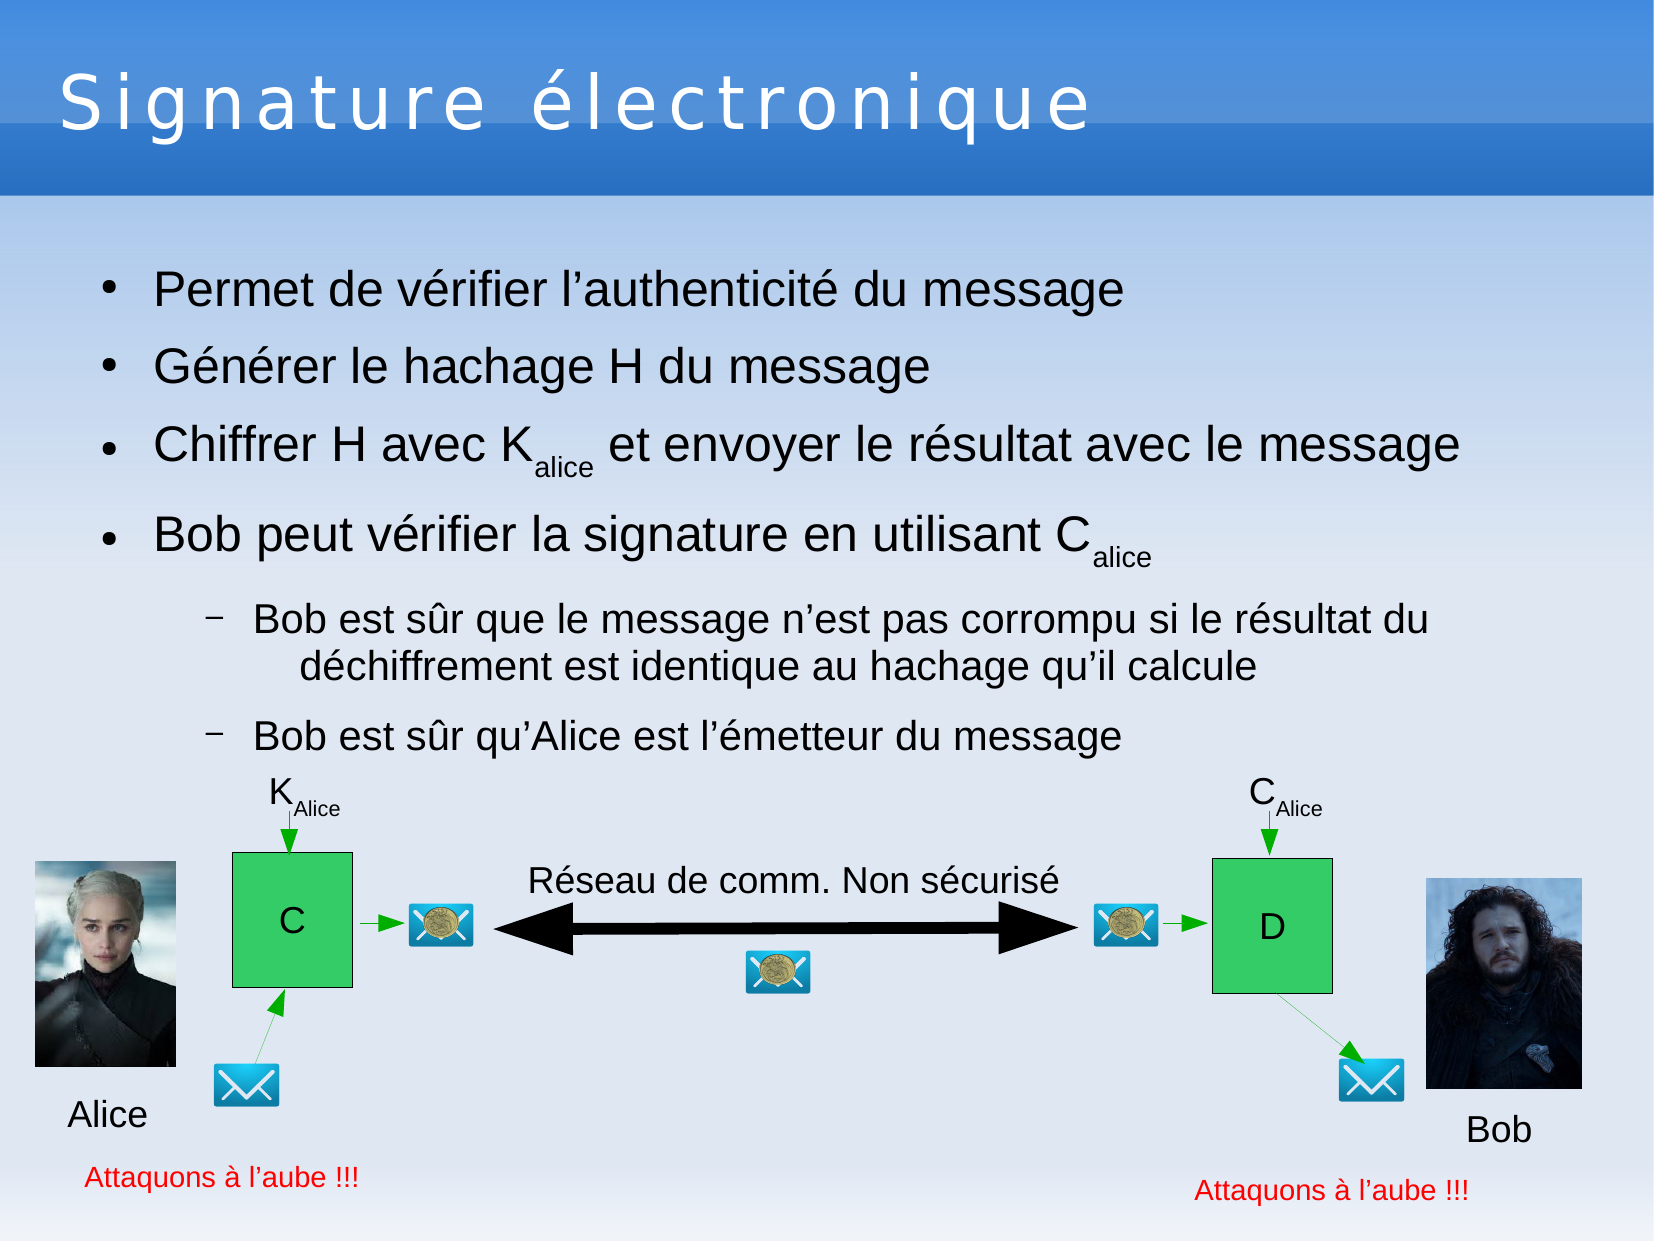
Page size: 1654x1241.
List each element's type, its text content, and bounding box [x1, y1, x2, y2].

text_box Alice [52, 1086, 164, 1144]
list Permet de vérifier l’authenticité du message Générer le hachage H du message Chiffrer H avec Kalice et envoyer le résultat avec le message Bob peut vérifier la signature en utilisant Calice Bob est sûr que le message n’est pas corrompu si le résultat du déchiffrement est identique au hachage qu’il calcule Bob est sûr qu’Alice est l’émetteur du message [82, 260, 1516, 839]
text_box Attaquons à l’aube !!! [69, 1154, 376, 1202]
text_box C [232, 852, 353, 988]
text_box D [1212, 858, 1333, 994]
title Signature électronique [59, 29, 1270, 178]
text_box Attaquons à l’aube !!! [1179, 1166, 1486, 1215]
text_box Réseau de comm. Non sécurisé [512, 852, 1081, 910]
text_box CAlice [1234, 762, 1338, 829]
text_box KAlice [253, 762, 356, 829]
text_box Bob [1450, 1101, 1548, 1158]
picture [0, 0, 1654, 1241]
